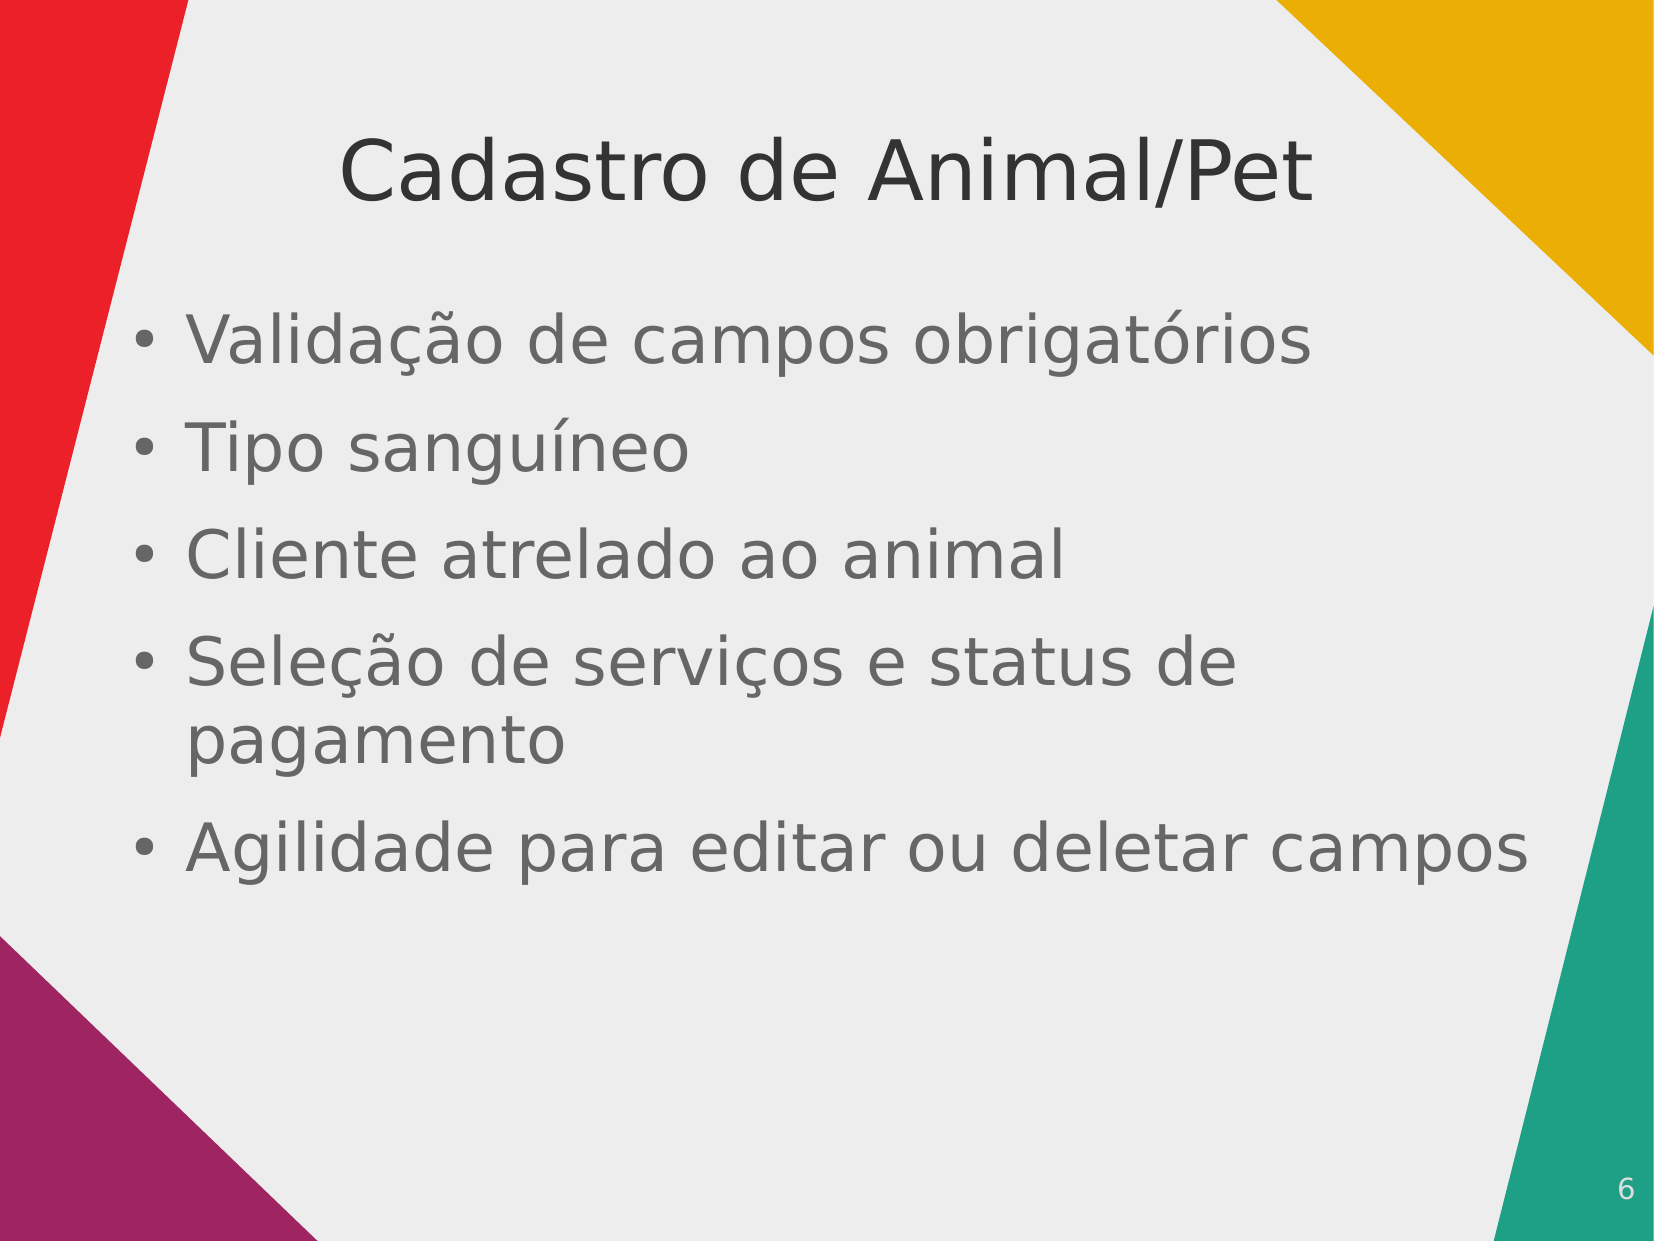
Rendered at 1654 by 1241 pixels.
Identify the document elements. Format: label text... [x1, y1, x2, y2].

list Validação de campos obrigatórios Tipo sanguíneo Cliente atrelado ao animal Seleção de serviços e status de pagamento Agilidade para editar ou deletar campos [114, 302, 1539, 1033]
title Cadastro de Animal/Pet [114, 73, 1539, 271]
